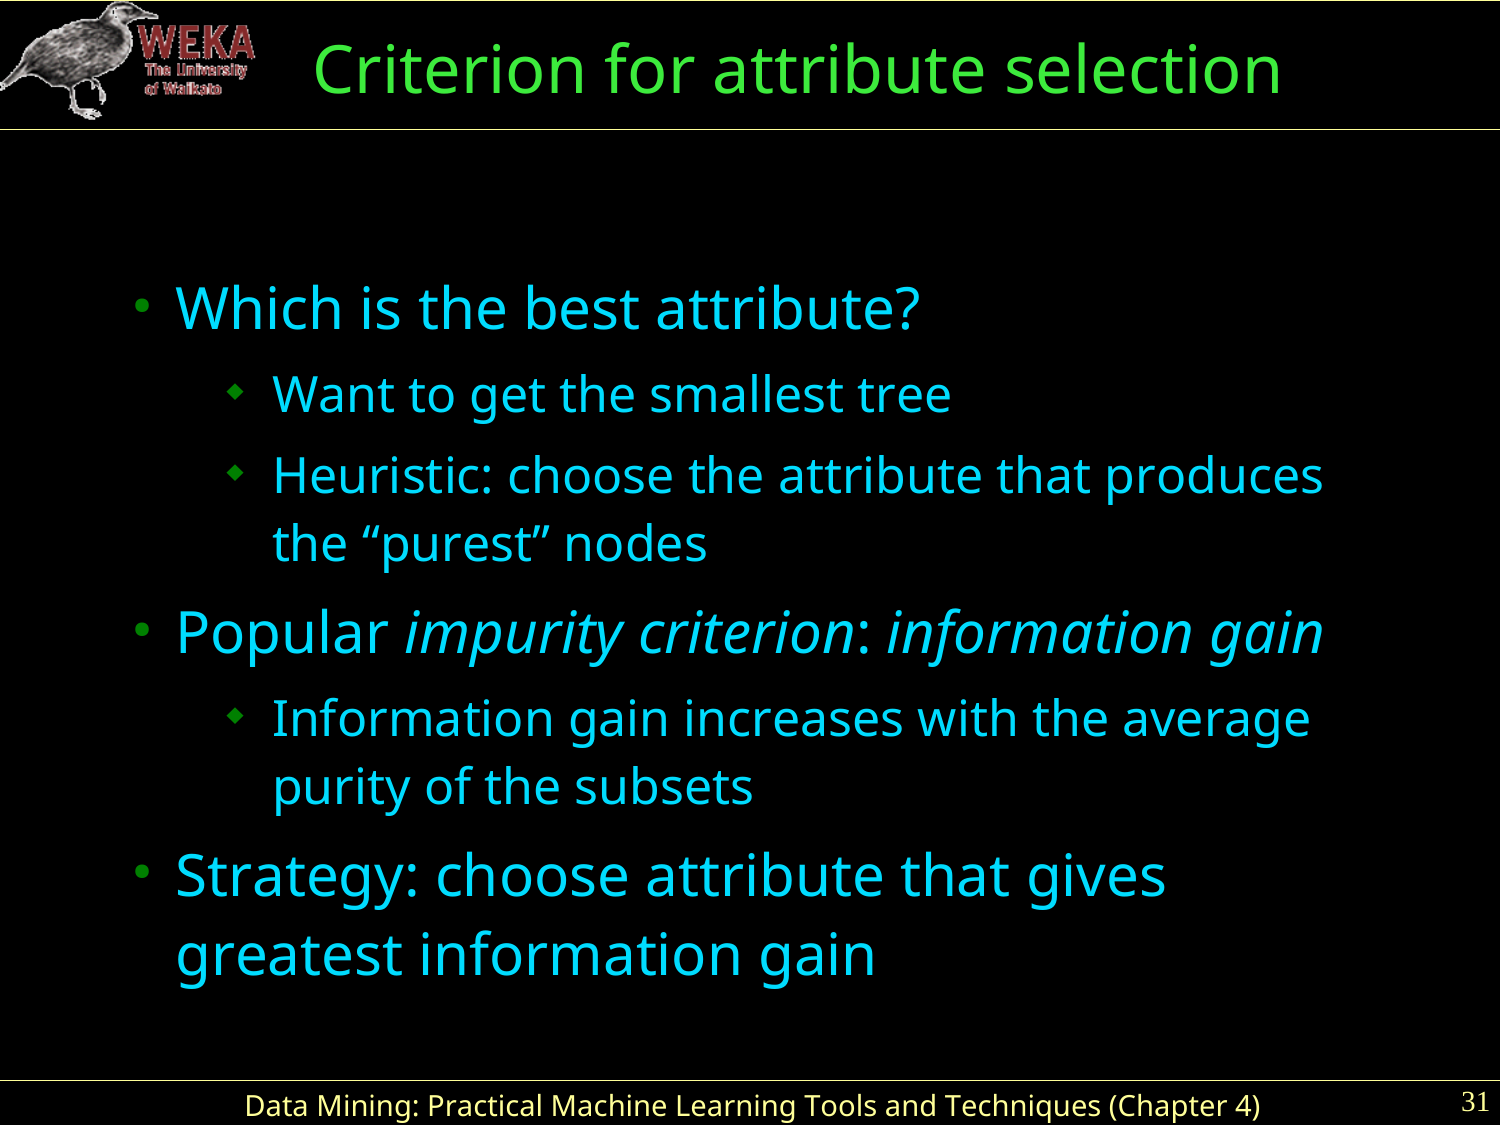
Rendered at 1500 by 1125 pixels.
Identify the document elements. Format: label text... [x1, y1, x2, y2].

picture [0, 1, 266, 129]
title Criterion for attribute selection [297, 0, 1500, 148]
text_box Which is the best attribute? Want to get the smallest tree Heuristic: choose the attribute that produces the “purest” nodes Popular impurity criterion: information gain Information gain increases with the average purity of the subsets Strategy: choose attribute that gives greatest information gain [118, 260, 1388, 936]
